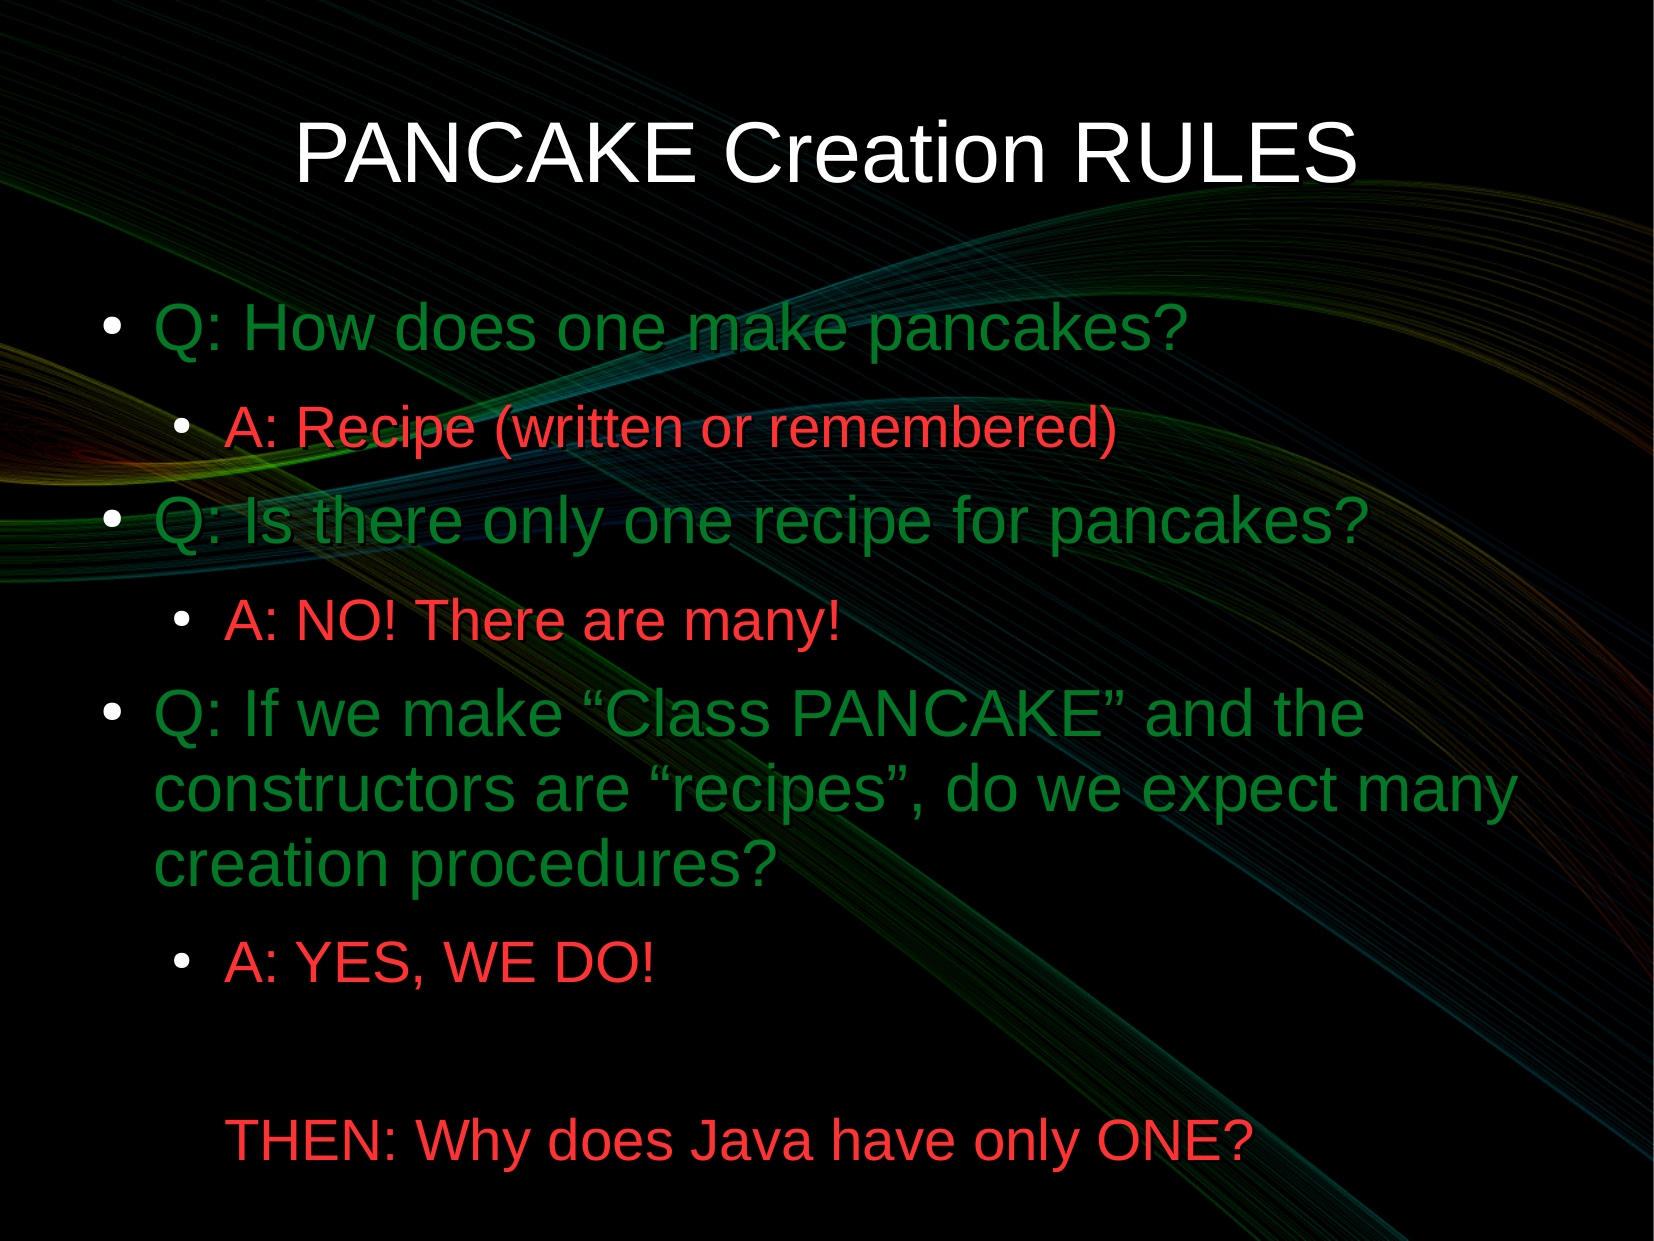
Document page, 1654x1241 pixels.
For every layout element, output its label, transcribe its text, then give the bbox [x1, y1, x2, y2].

title PANCAKE Creation RULES [82, 49, 1571, 257]
list Q: How does one make pancakes? A: Recipe (written or remembered) Q: Is there only one recipe for pancakes? A: NO! There are many! Q: If we make “Class PANCAKE” and the constructors are “recipes”, do we expect many creation procedures? A: YES, WE DO! THEN: Why does Java have only ONE? [82, 290, 1571, 1173]
picture [0, 0, 1654, 1241]
